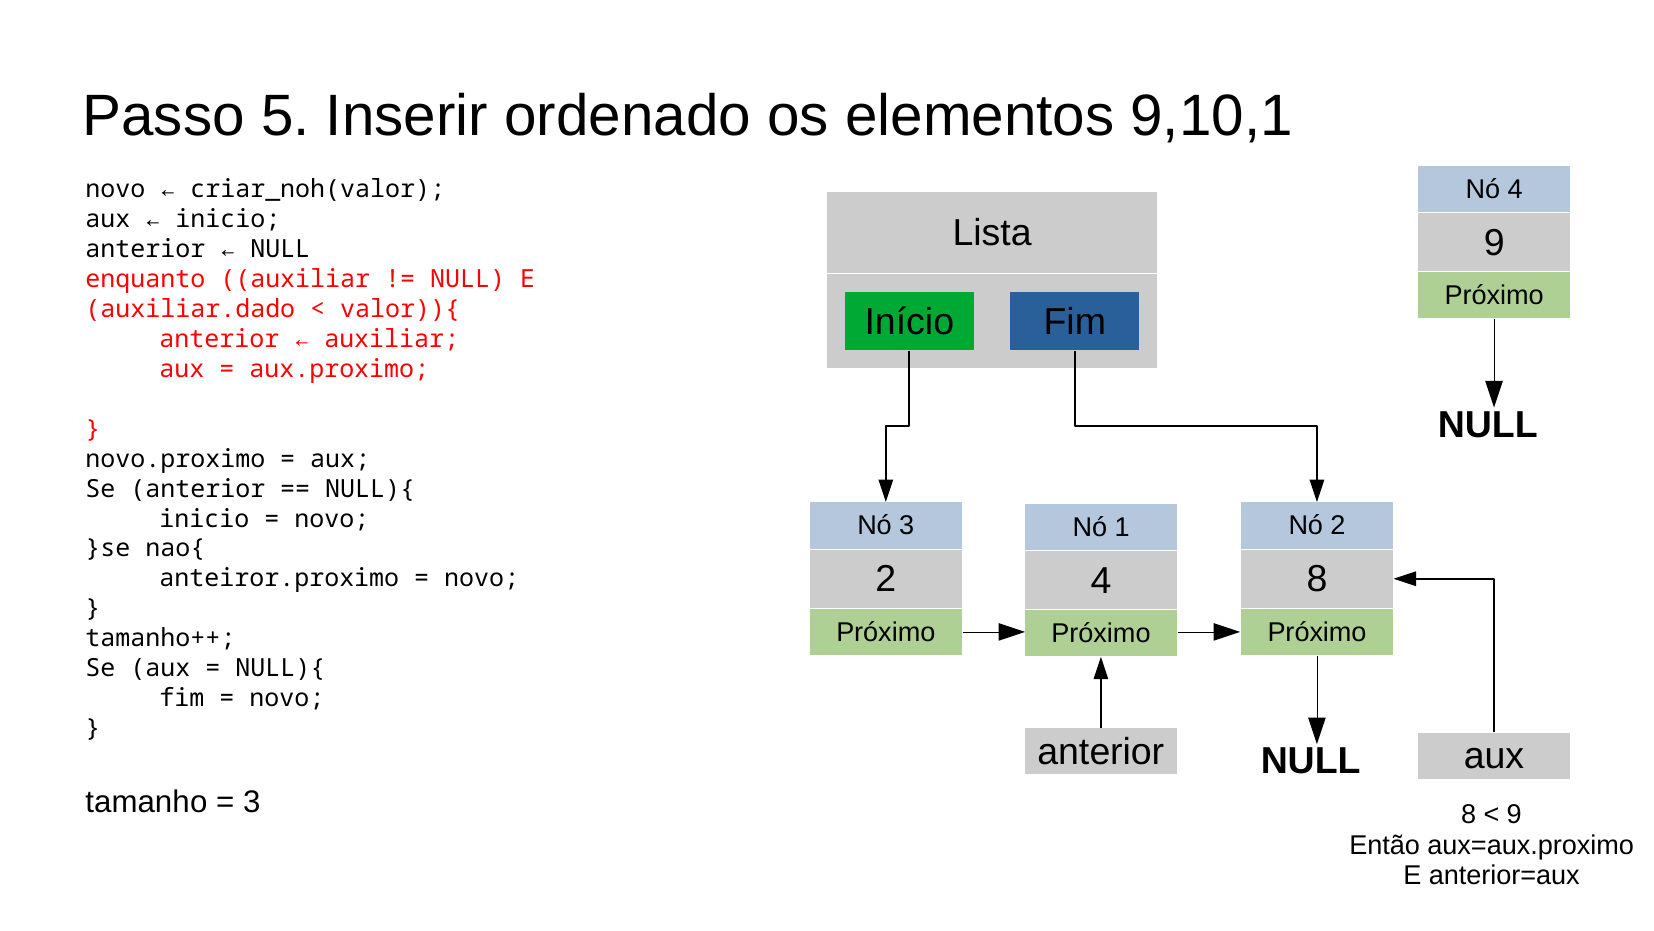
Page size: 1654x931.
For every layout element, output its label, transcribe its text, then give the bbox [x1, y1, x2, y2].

text_box 8 [1240, 550, 1394, 608]
text_box Próximo [809, 608, 963, 656]
title Passo 5. Inserir ordenado os elementos 9,10,1 [82, 37, 1571, 193]
text_box Próximo [1417, 271, 1571, 319]
text_box NULL [1246, 732, 1376, 790]
text_box 8 < 9 Então aux=aux.proximo E anterior=aux [1334, 792, 1649, 898]
text_box [826, 273, 1158, 369]
text_box Lista [826, 191, 1158, 273]
text_box Nó 3 [809, 501, 963, 550]
text_box Próximo [1240, 608, 1394, 656]
text_box anterior [1024, 727, 1178, 775]
text_box 2 [809, 550, 963, 608]
text_box Próximo [1024, 609, 1178, 657]
text_box Nó 4 [1417, 165, 1571, 213]
text_box novo ← criar_noh(valor); aux ← inicio; anterior ← NULL enquanto ((auxiliar != NULL) E (auxiliar.dado < valor)){ anterior ← auxiliar; aux = aux.proximo; } novo.proximo = aux; Se (anterior == NULL){ inicio = novo; }se nao{ anteiror.proximo = novo; } tamanho++; Se (aux = NULL){ fim = novo; } [70, 165, 615, 779]
text_box Nó 1 [1024, 503, 1178, 551]
text_box NULL [1423, 395, 1553, 453]
text_box Início [844, 291, 975, 351]
text_box Fim [1009, 291, 1140, 351]
text_box Nó 2 [1240, 501, 1394, 550]
text_box 9 [1417, 213, 1571, 271]
text_box 4 [1024, 551, 1178, 609]
text_box tamanho = 3 [70, 779, 276, 827]
text_box aux [1417, 732, 1571, 780]
